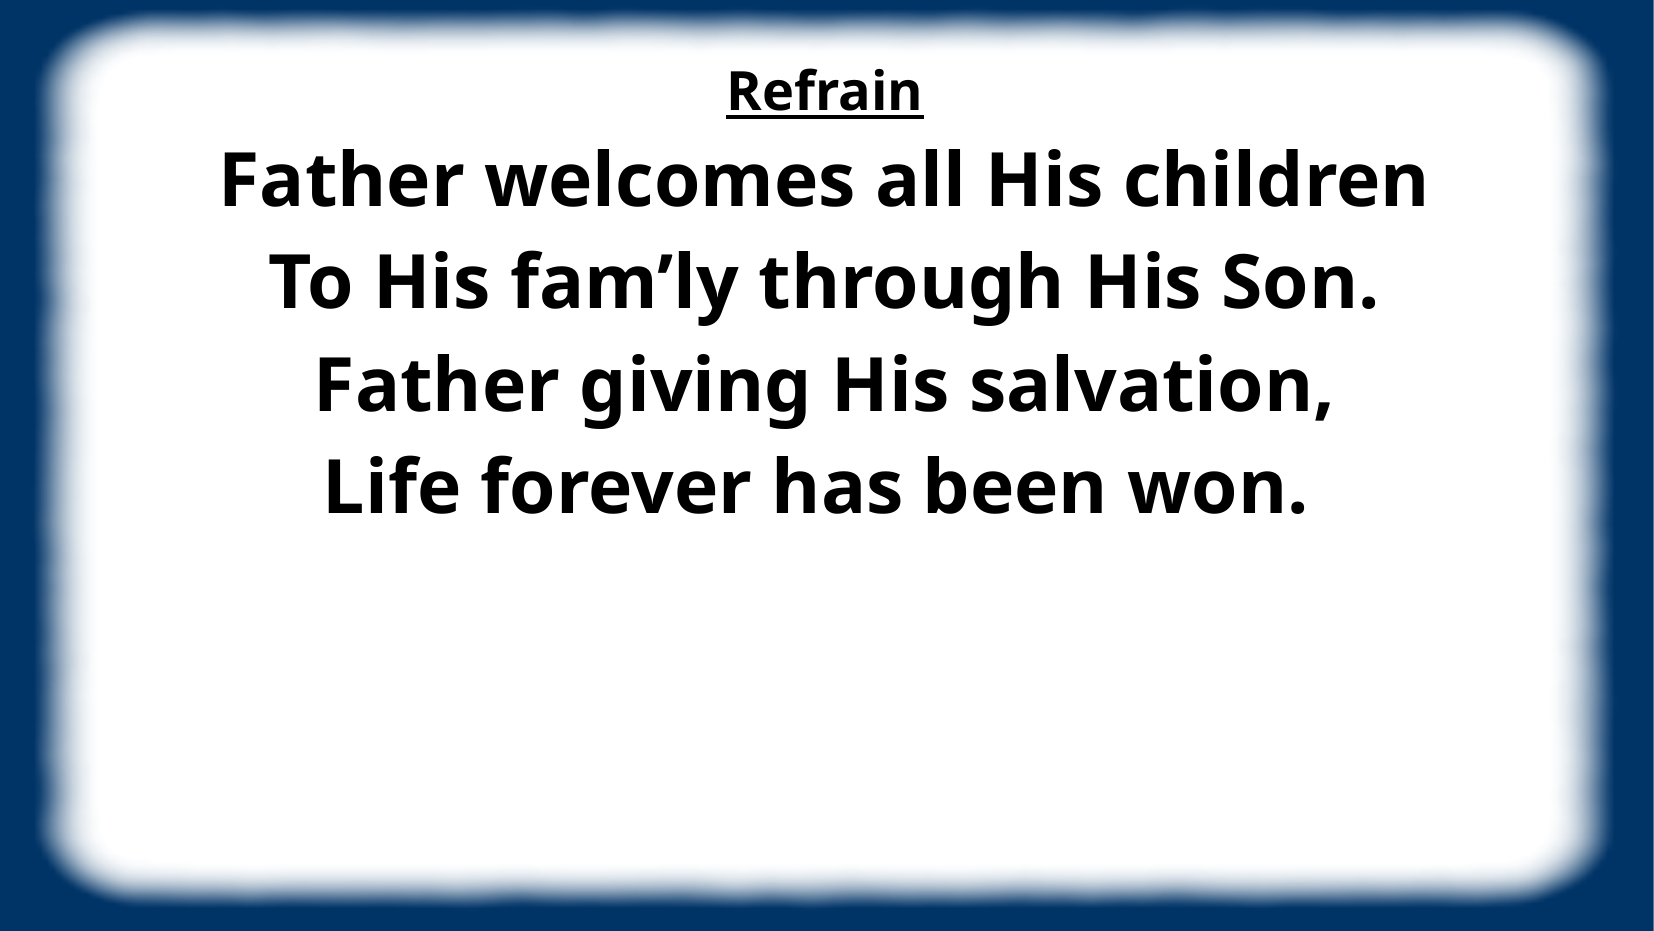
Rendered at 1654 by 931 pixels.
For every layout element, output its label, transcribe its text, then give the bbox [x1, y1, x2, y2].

text_box Refrain Father welcomes all His children To His fam’ly through His Son. Father giving His salvation, Life forever has been won. [90, 45, 1561, 532]
picture [0, 0, 1654, 931]
